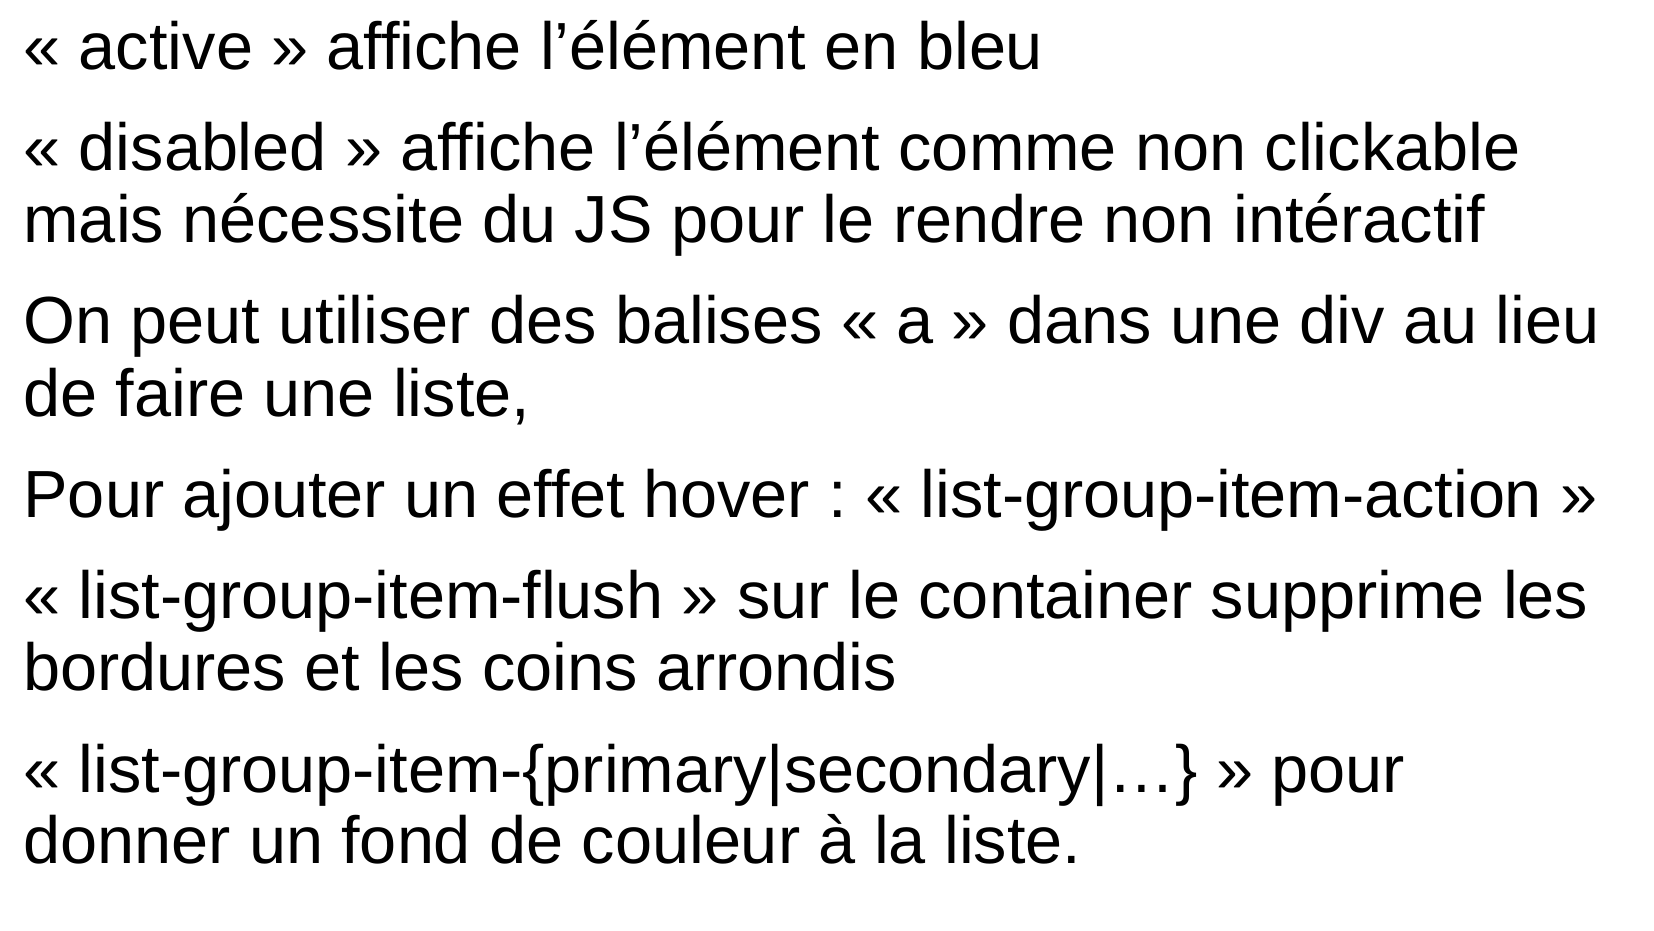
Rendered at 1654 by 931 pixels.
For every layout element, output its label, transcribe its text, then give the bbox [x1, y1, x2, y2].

list « active » affiche l’élément en bleu « disabled » affiche l’élément comme non clickable mais nécessite du JS pour le rendre non intéractif On peut utiliser des balises « a » dans une div au lieu de faire une liste, Pour ajouter un effet hover : « list-group-item-action » « list-group-item-flush » sur le container supprime les bordures et les coins arrondis « list-group-item-{primary|secondary|…} » pour donner un fond de couleur à la liste. [23, 11, 1630, 827]
